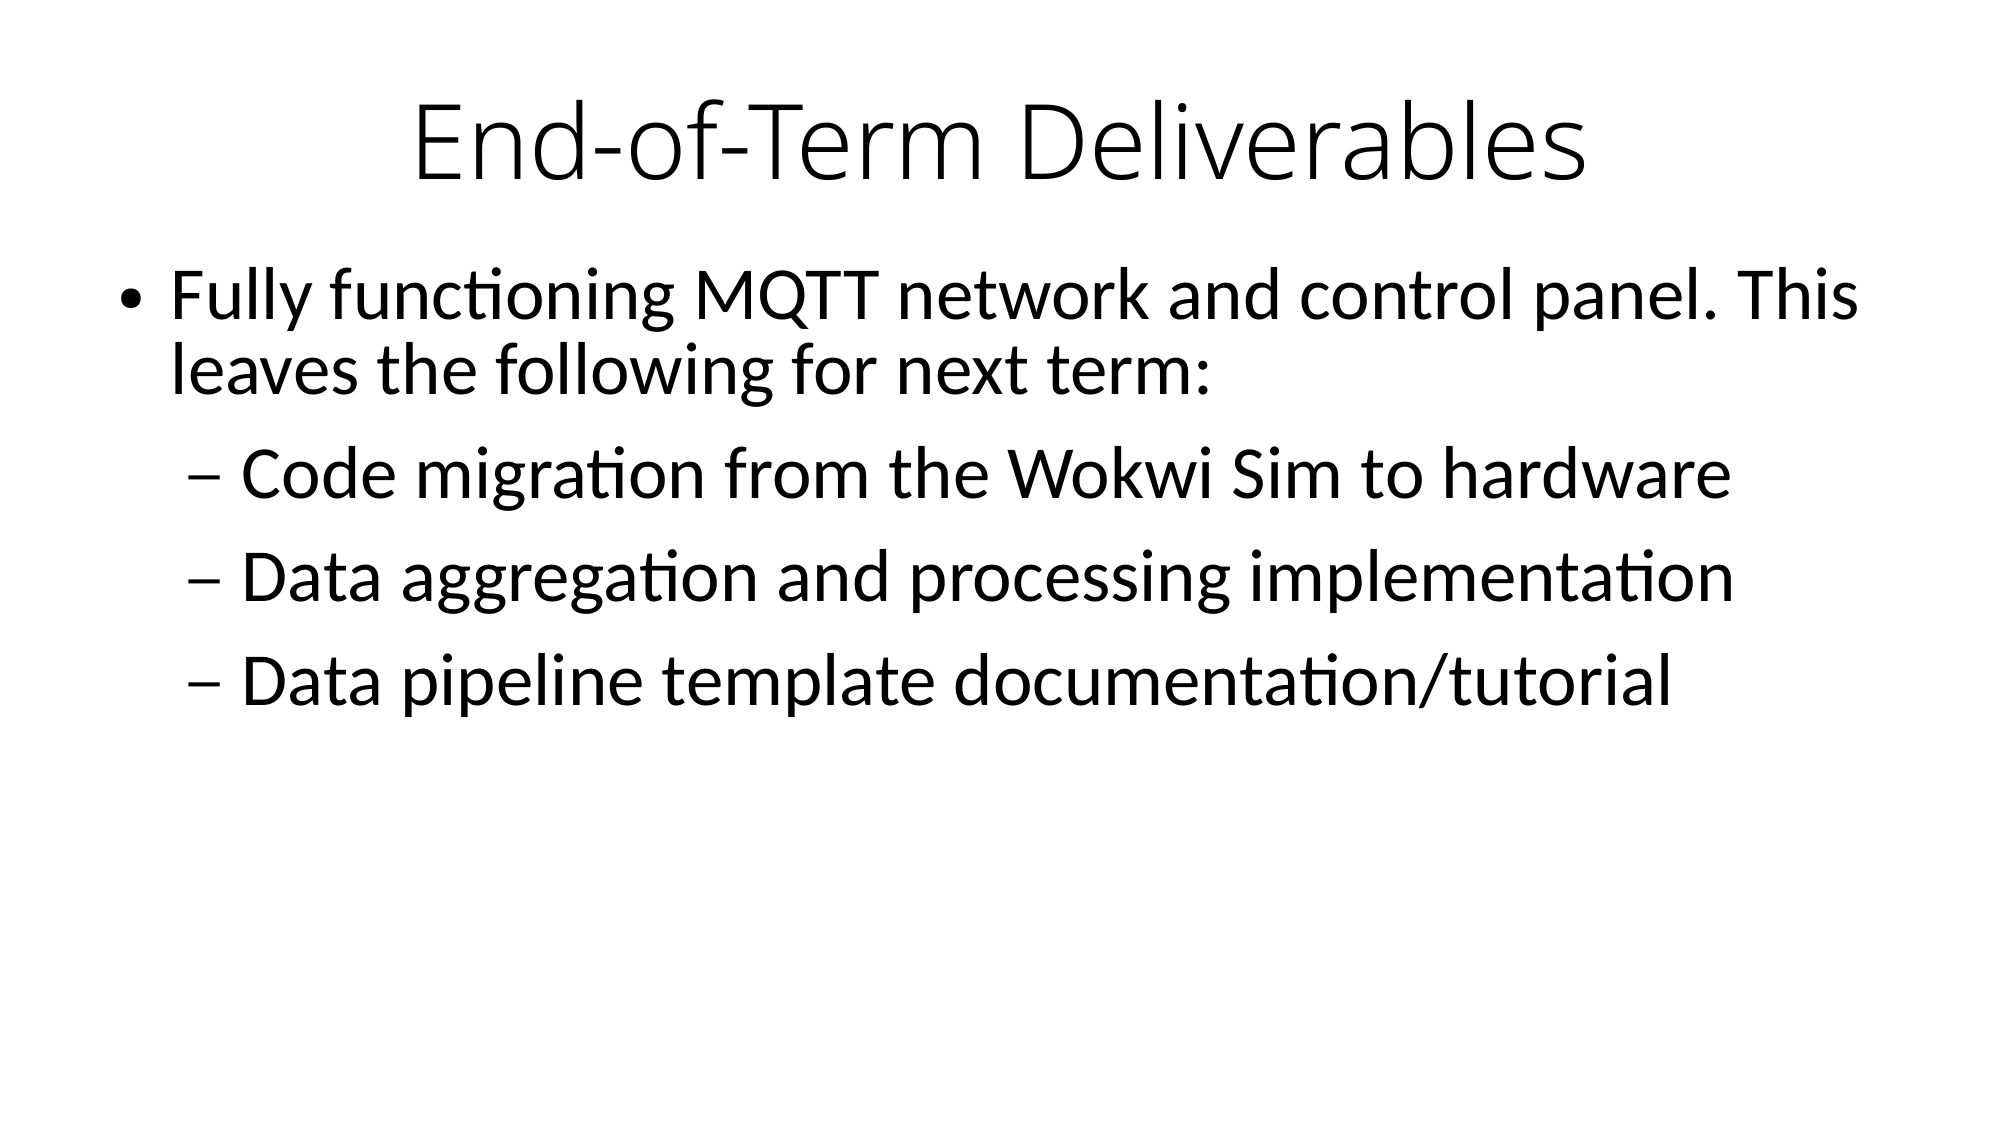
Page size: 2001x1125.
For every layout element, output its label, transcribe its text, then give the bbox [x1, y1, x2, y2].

title End-of-Term Deliverables [99, 44, 1900, 233]
list Fully functioning MQTT network and control panel. This leaves the following for next term: Code migration from the Wokwi Sim to hardware Data aggregation and processing implementation Data pipeline template documentation/tutorial [99, 263, 1900, 916]
